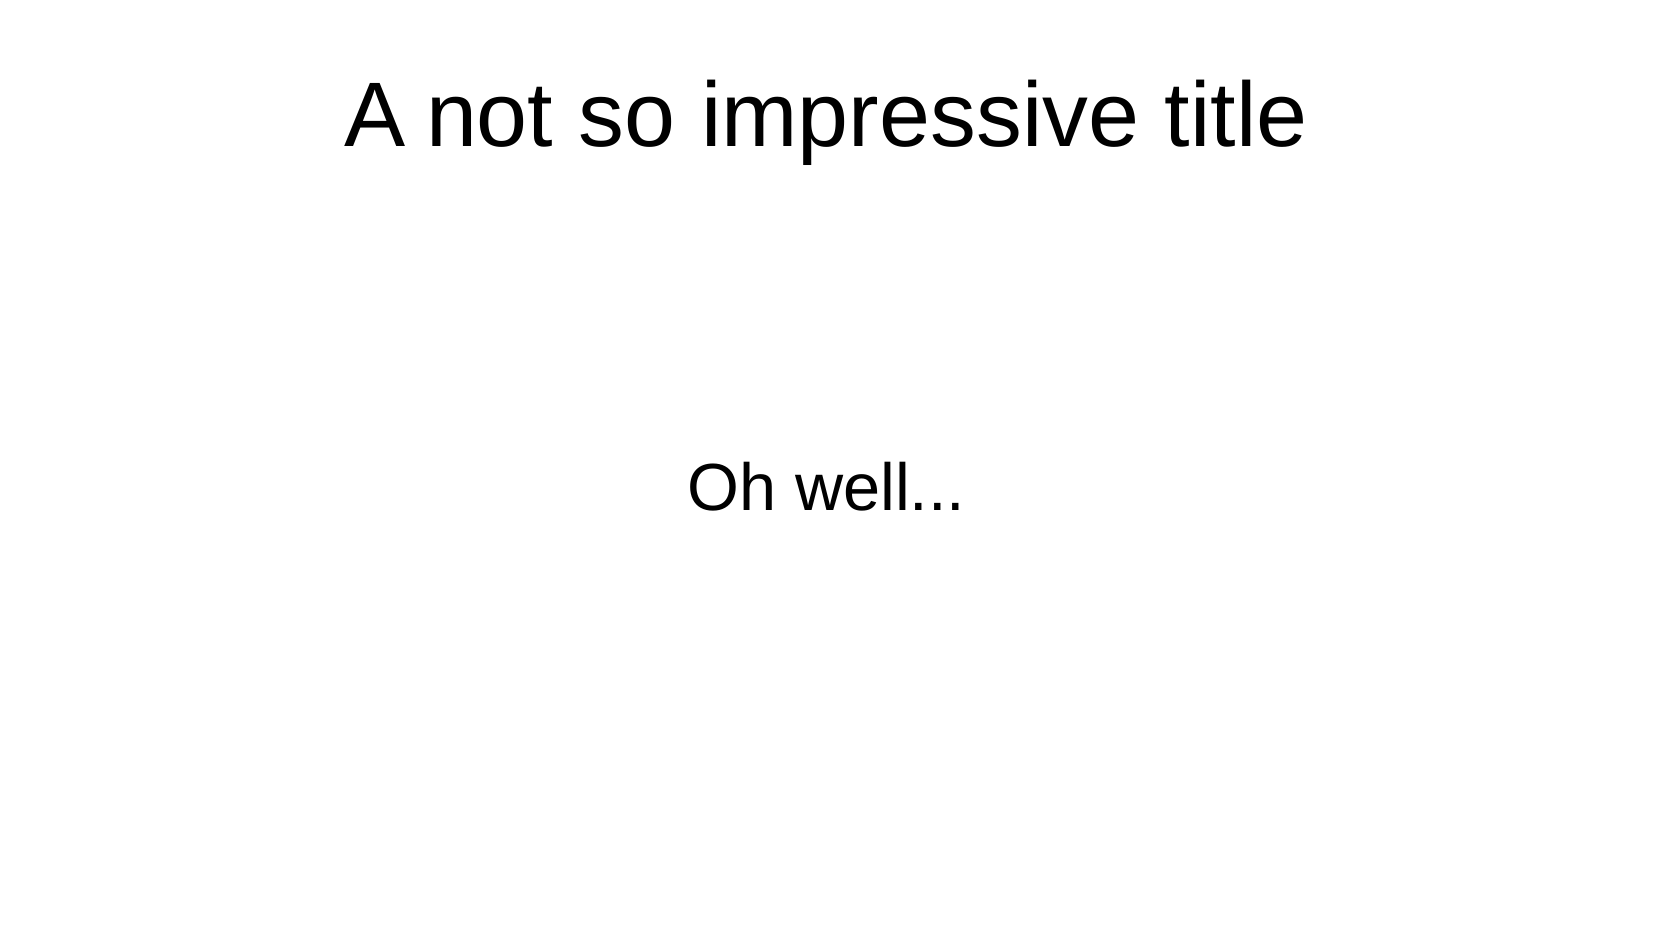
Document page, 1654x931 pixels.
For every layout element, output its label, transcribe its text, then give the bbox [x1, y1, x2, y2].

subtitle Oh well... [82, 217, 1571, 758]
title A not so impressive title [82, 37, 1571, 193]
